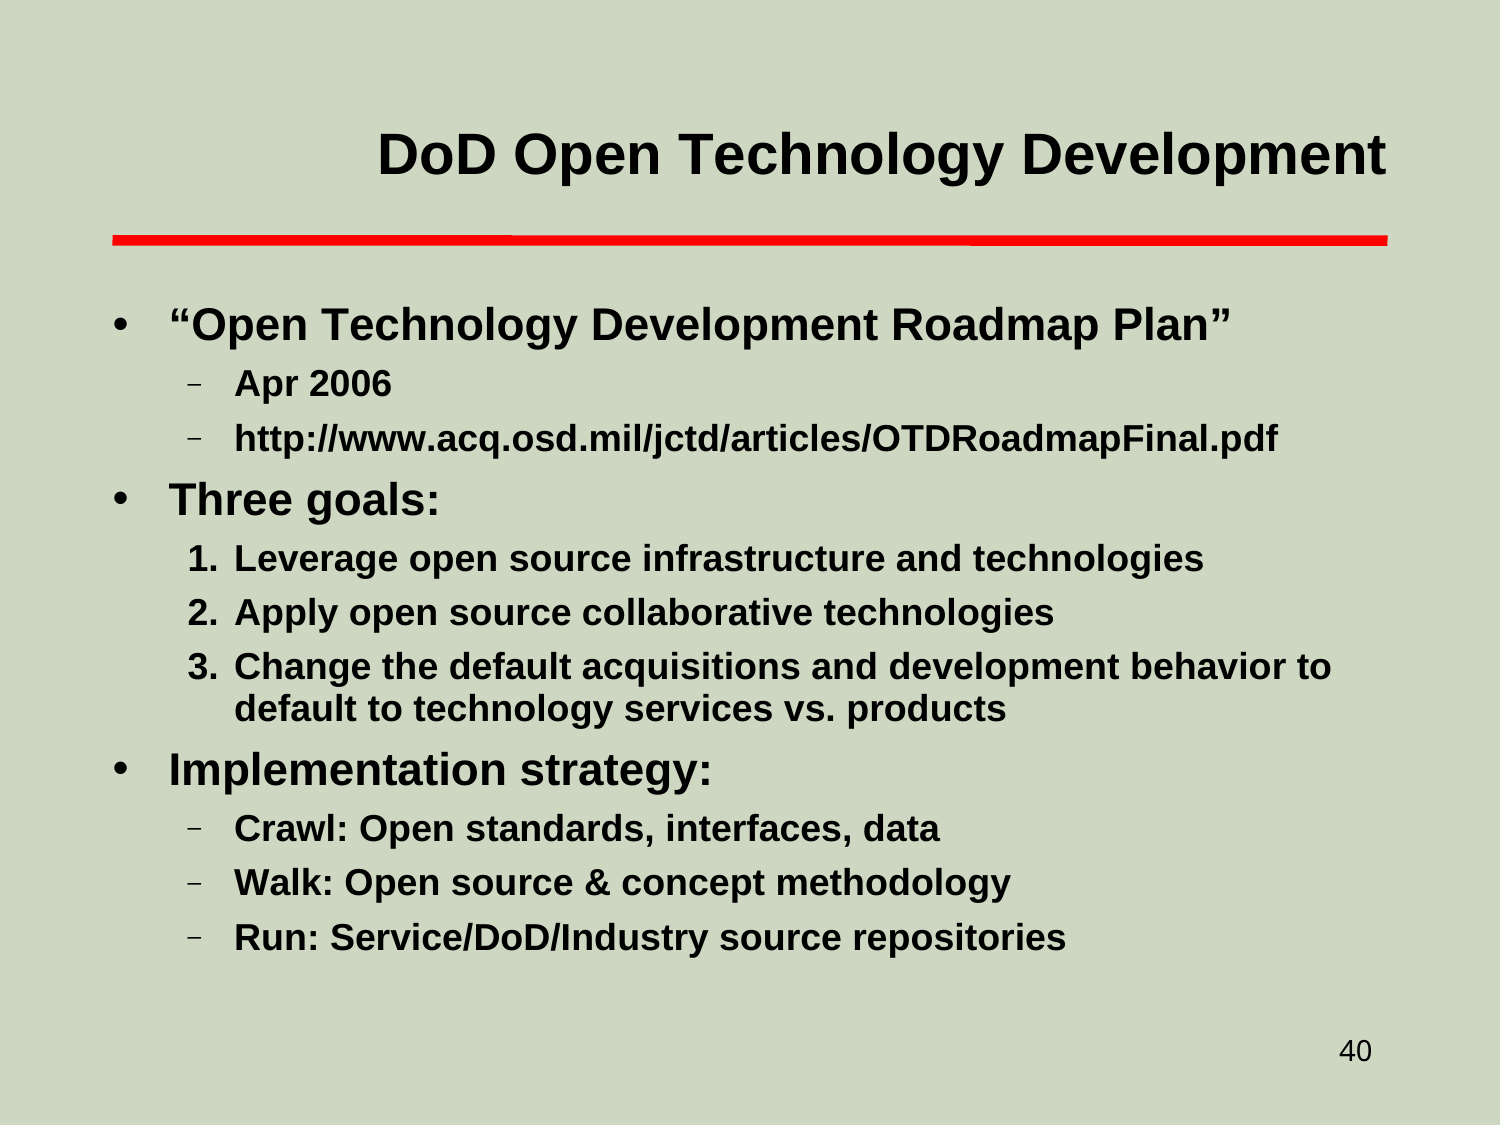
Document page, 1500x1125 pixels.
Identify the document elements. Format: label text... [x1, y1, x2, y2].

title DoD Open Technology Development [337, 93, 1388, 217]
list “Open Technology Development Roadmap Plan” Apr 2006 http://www.acq.osd.mil/jctd/articles/OTDRoadmapFinal.pdf Three goals: Leverage open source infrastructure and technologies Apply open source collaborative technologies Change the default acquisitions and development behavior to default to technology services vs. products Implementation strategy: Crawl: Open standards, interfaces, data Walk: Open source & concept methodology Run: Service/DoD/Industry source repositories [112, 299, 1388, 1084]
